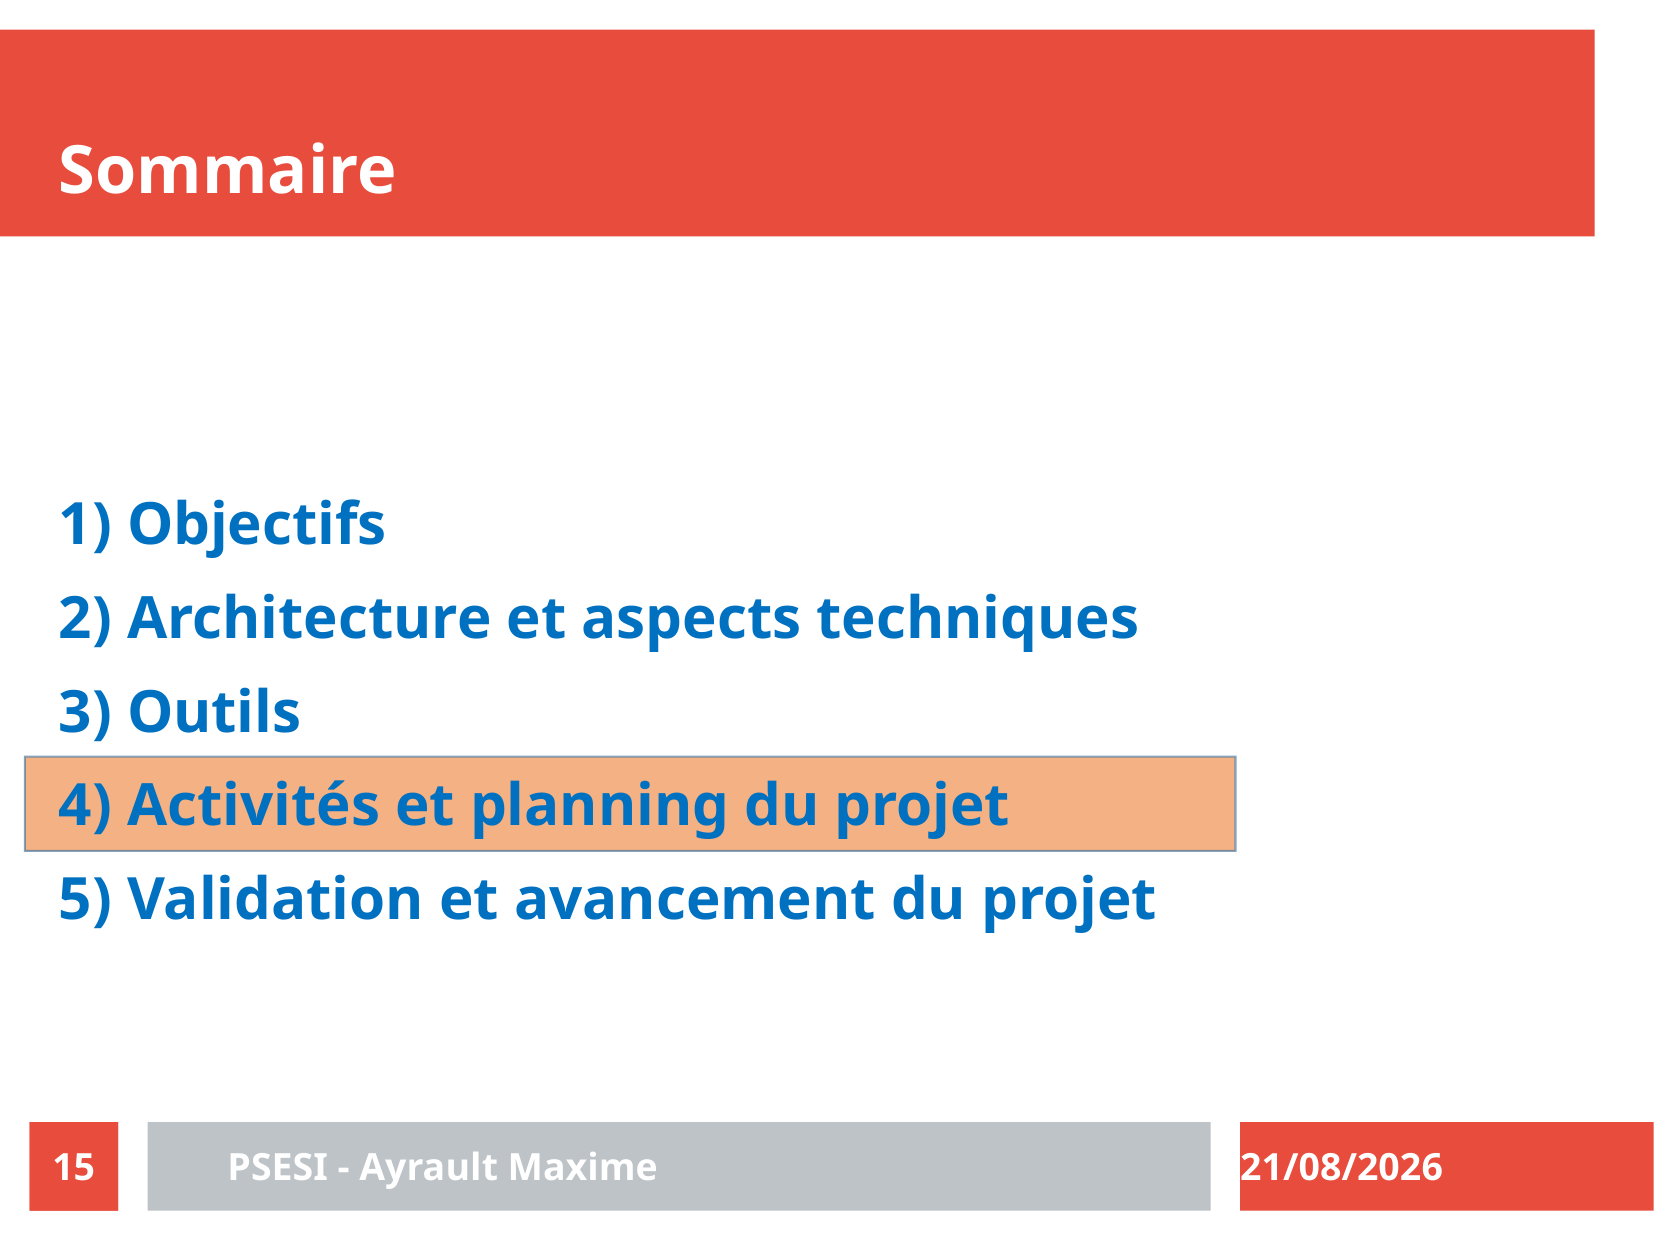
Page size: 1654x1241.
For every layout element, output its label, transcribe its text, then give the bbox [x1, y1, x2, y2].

list 1) Objectifs 2) Architecture et aspects techniques 3) Outils 4) Activités et planning du projet 5) Validation et avancement du projet [59, 324, 1565, 1093]
text_box 2017/3/6 [1240, 1122, 1625, 1211]
text_box [29, 1122, 119, 1211]
text_box PSESI - Ayrault Maxime [177, 1122, 709, 1211]
text_box [25, 757, 59, 851]
title Sommaire [59, 59, 1595, 207]
